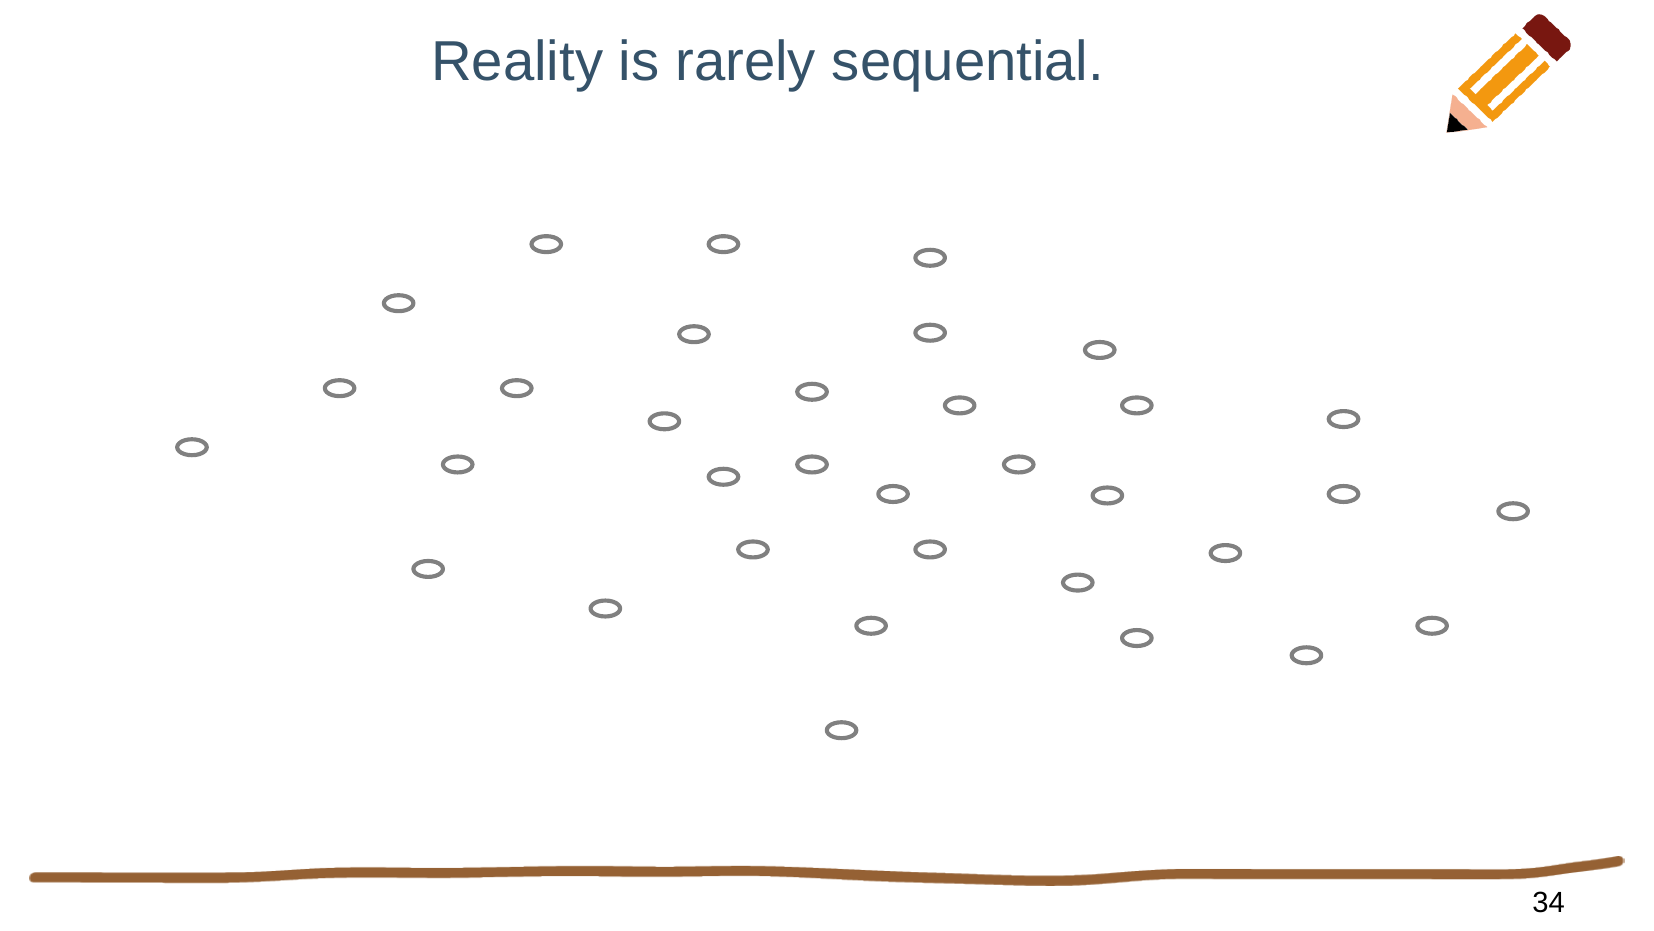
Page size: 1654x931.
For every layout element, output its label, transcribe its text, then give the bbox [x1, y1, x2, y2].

text_box [1084, 341, 1115, 358]
text_box [531, 236, 562, 253]
text_box [1122, 397, 1152, 414]
text_box [1291, 647, 1322, 664]
text_box [915, 541, 945, 558]
picture [1446, 14, 1571, 133]
text_box [1498, 503, 1528, 520]
text_box [1210, 545, 1241, 562]
text_box [324, 380, 355, 397]
text_box [1003, 456, 1034, 473]
text_box [413, 560, 443, 577]
text_box [442, 456, 473, 473]
text_box [501, 380, 532, 397]
text_box [826, 722, 857, 739]
text_box [177, 439, 207, 456]
text_box [1092, 487, 1123, 504]
text_box [1122, 630, 1152, 647]
text_box [708, 236, 739, 253]
text_box [1328, 486, 1359, 502]
text_box [878, 486, 908, 502]
text_box [915, 249, 945, 266]
text_box [679, 326, 709, 343]
text_box [383, 295, 414, 312]
text_box [1328, 411, 1359, 428]
text_box [590, 600, 621, 617]
text_box [1417, 617, 1447, 634]
picture [29, 856, 1625, 886]
text_box [1062, 574, 1093, 591]
title Reality is rarely sequential. [88, 29, 1447, 237]
text_box [708, 468, 739, 485]
text_box [797, 383, 827, 400]
text_box [738, 541, 768, 558]
text_box [915, 324, 945, 341]
text_box [797, 456, 827, 473]
text_box [649, 413, 680, 430]
text_box [944, 397, 975, 414]
text_box [856, 617, 886, 634]
